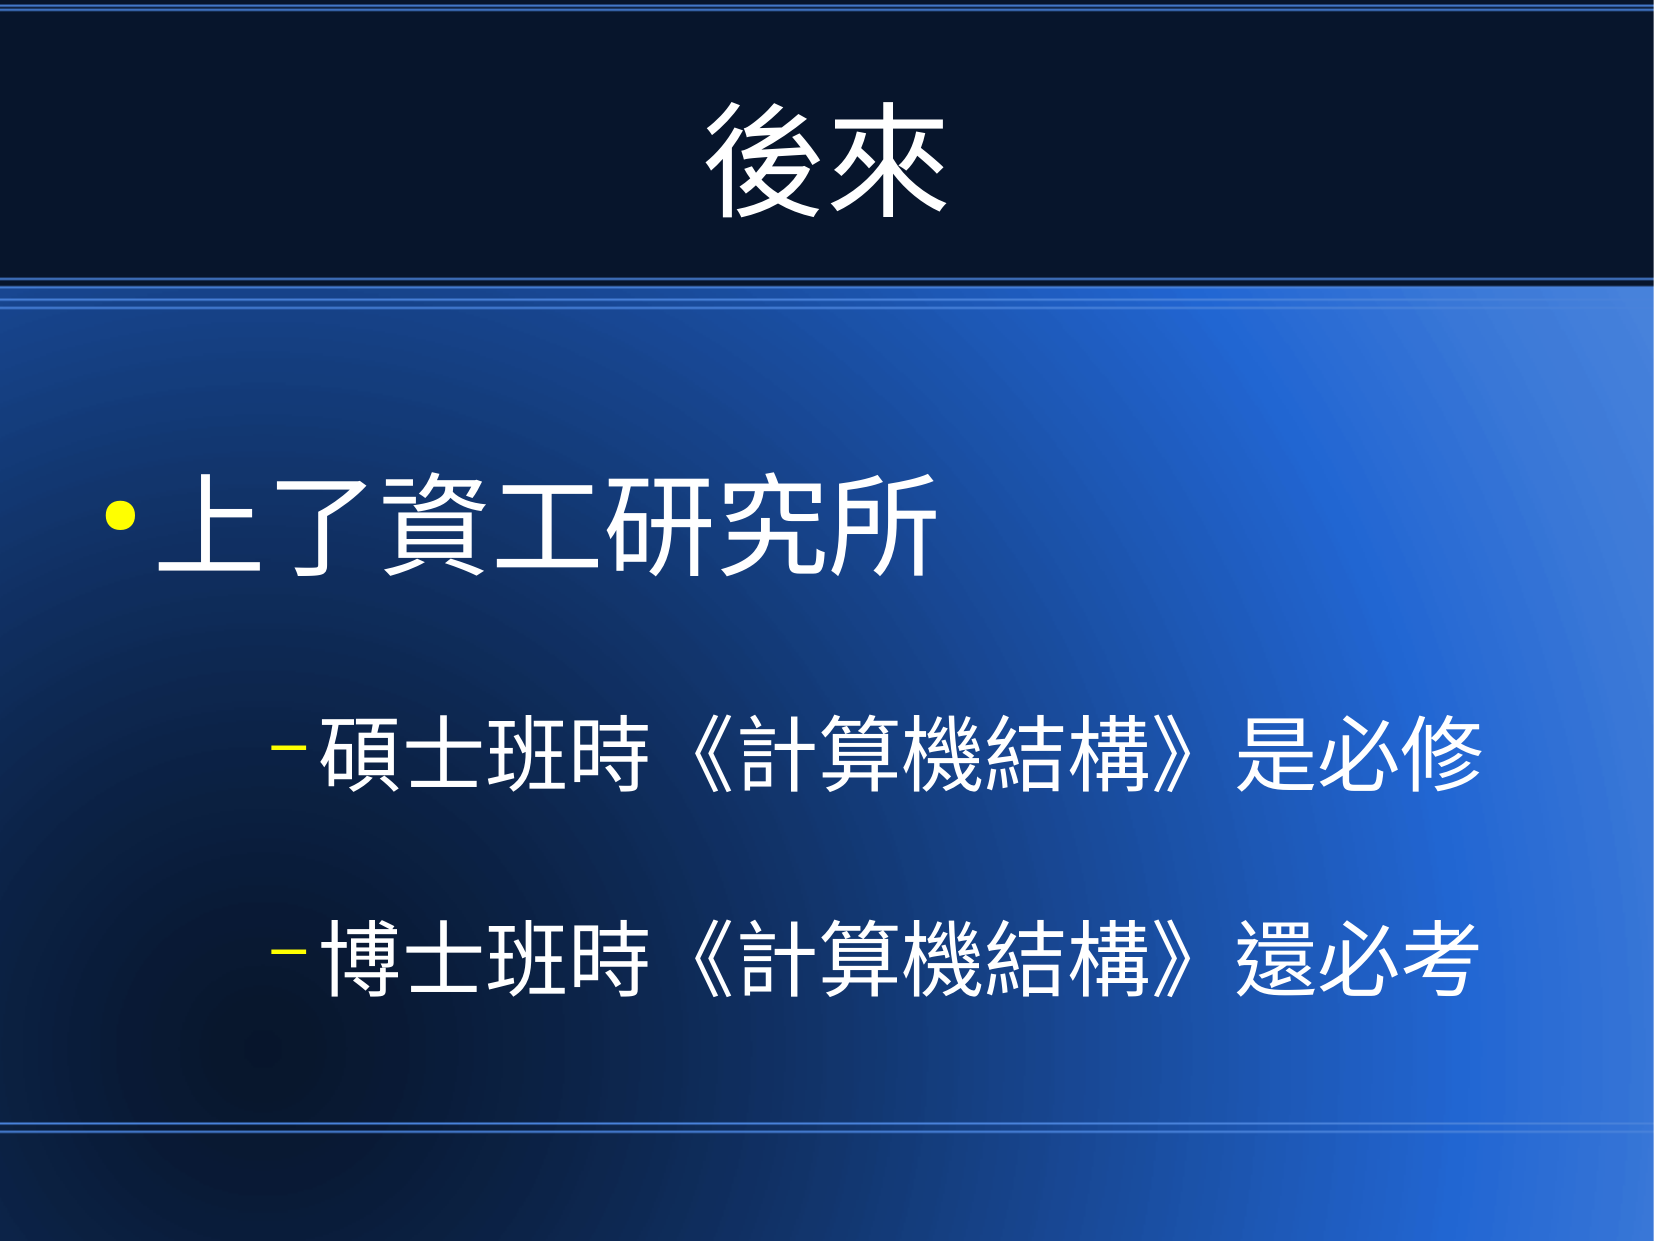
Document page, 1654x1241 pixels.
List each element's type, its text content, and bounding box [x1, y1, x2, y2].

title 後來 [82, 49, 1571, 257]
list 上了資工研究所 碩士班時《計算機結構》是必修 博士班時《計算機結構》還必考 [82, 355, 1571, 1241]
picture [0, 0, 1654, 1241]
